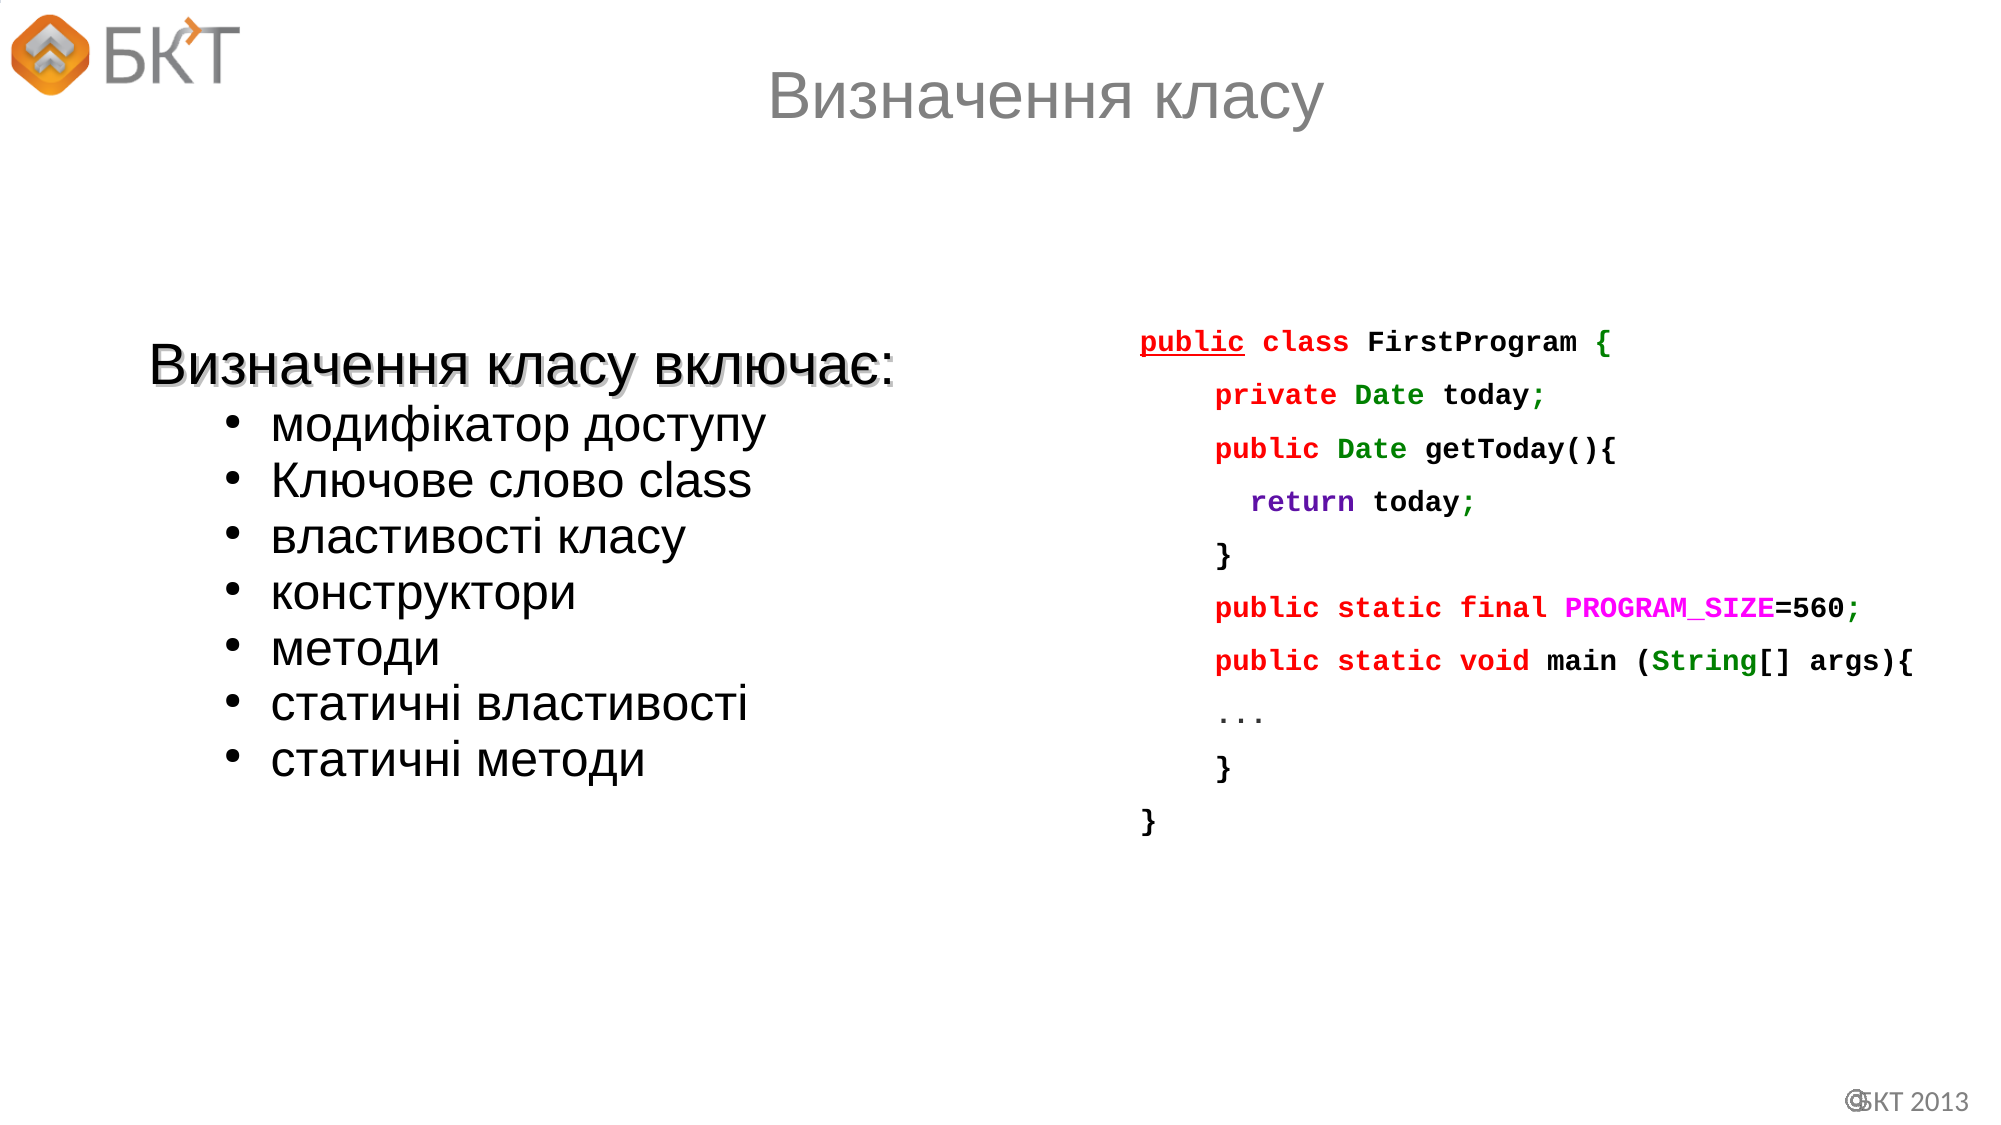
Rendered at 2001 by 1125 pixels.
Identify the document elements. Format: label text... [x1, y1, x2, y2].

picture [1845, 1084, 1867, 1116]
text_box Визначення класу включає: модифікатор доступу Ключове слово class властивості класу конструктори методи статичні властивості статичні методи [134, 324, 900, 796]
text_box Визначення класу [547, 45, 1546, 140]
picture [4, 9, 250, 97]
text_box public class FirstProgram { private Date today; public Date getToday(){ return today; } public static final PROGRAM_SIZE=560; public static void main (String[] args){ ... } } [900, 314, 1993, 844]
